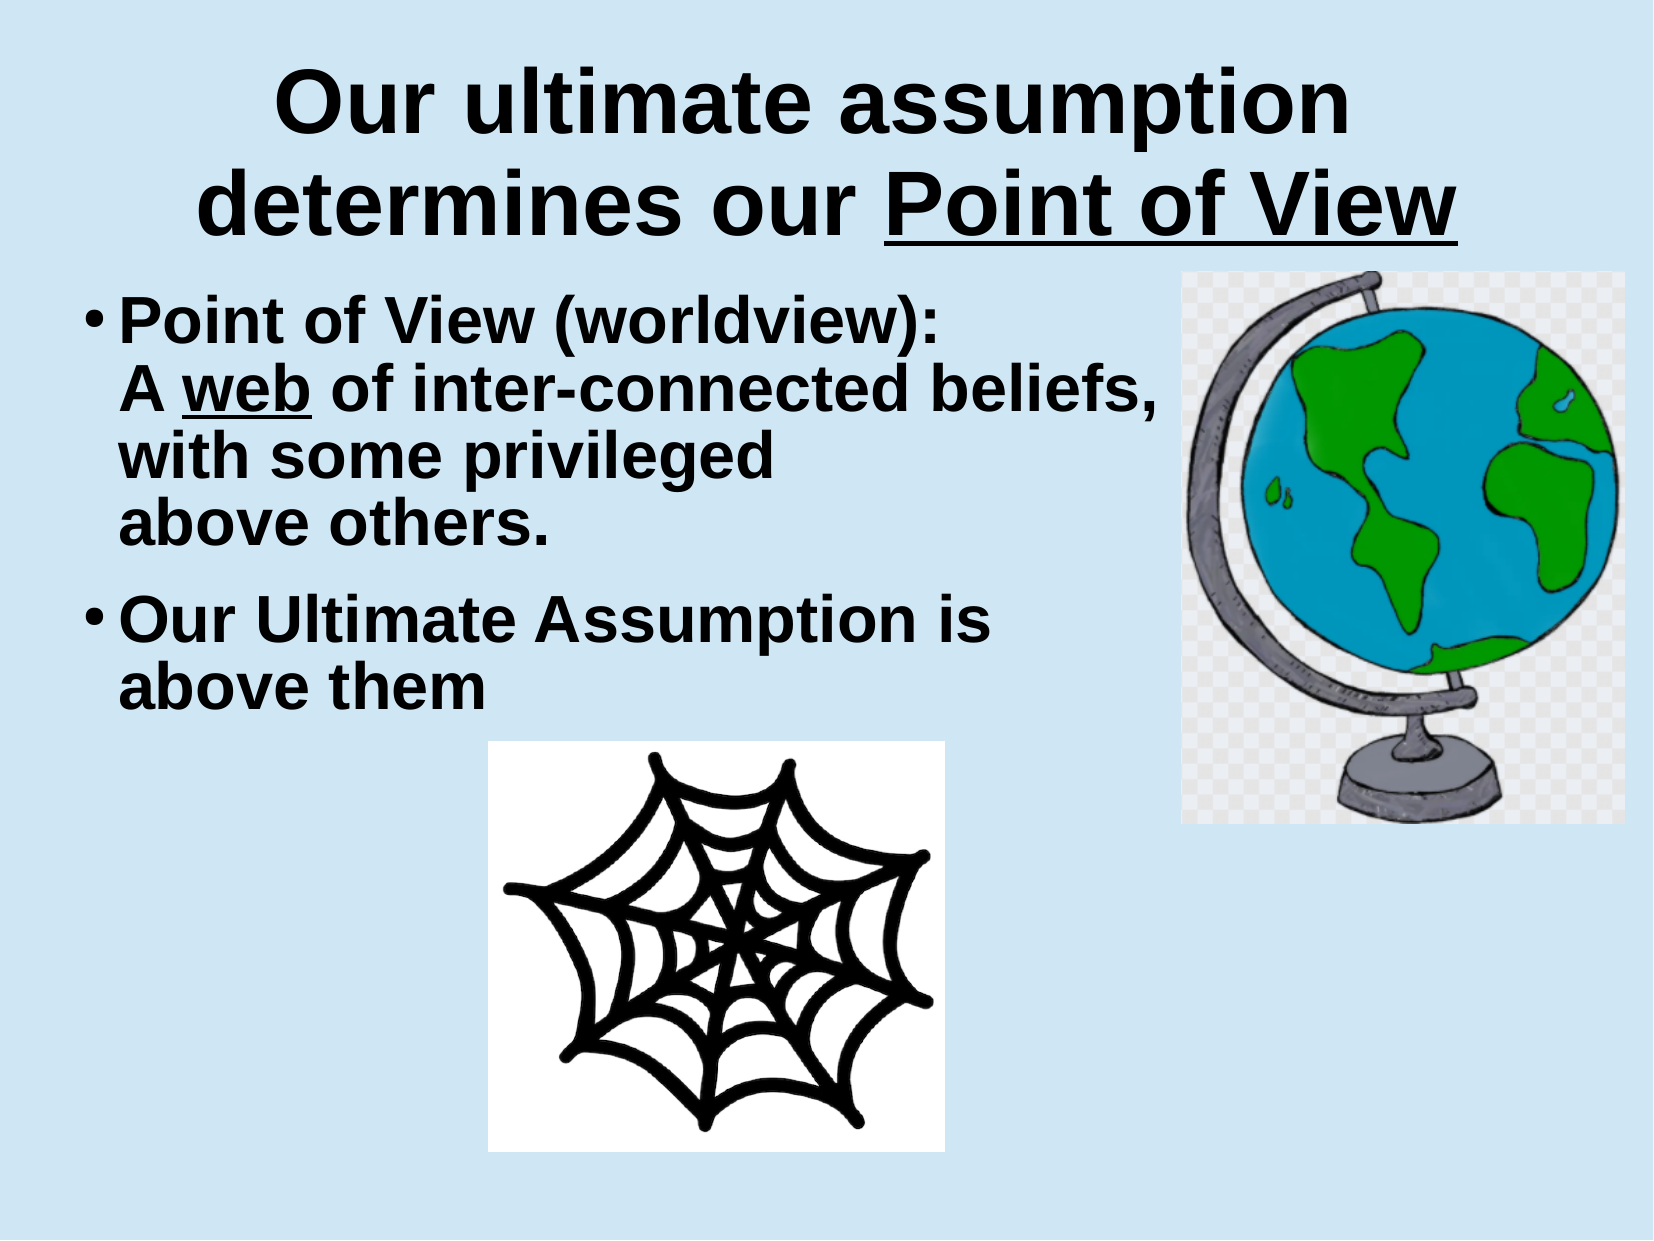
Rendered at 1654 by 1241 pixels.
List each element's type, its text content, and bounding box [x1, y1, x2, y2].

picture [488, 741, 945, 1152]
picture [1181, 271, 1625, 824]
list Point of View (worldview): A web of inter-connected beliefs, with some privileged above others. Our Ultimate Assumption is above them [82, 290, 1182, 1109]
title Our ultimate assumption determines our Point of View [82, 49, 1571, 257]
